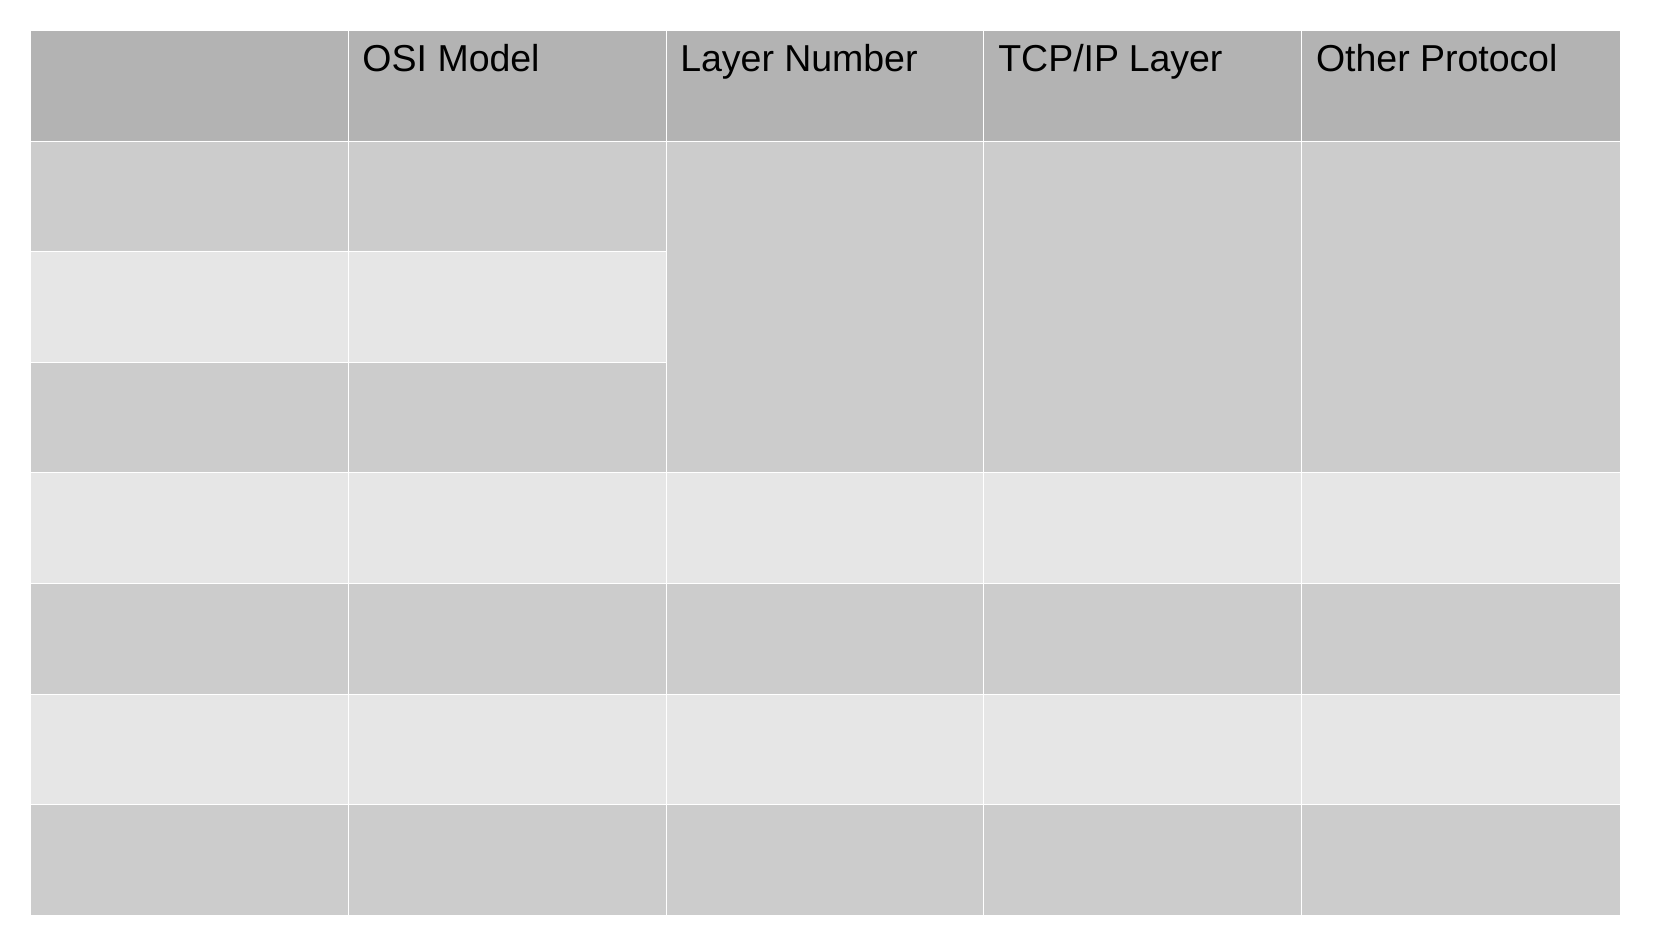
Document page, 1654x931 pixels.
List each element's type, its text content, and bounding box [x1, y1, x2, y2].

table_header [31, 31, 348, 141]
table_cell [667, 473, 983, 583]
table_cell [984, 584, 1301, 694]
table_cell [31, 695, 348, 804]
table_cell [1302, 584, 1620, 694]
table_cell [667, 695, 983, 804]
table_header Other Protocol [1302, 31, 1620, 141]
table_cell [31, 805, 348, 915]
table_cell [349, 695, 666, 804]
table_header TCP/IP Layer [984, 31, 1301, 141]
table_cell [349, 252, 666, 362]
table_cell [984, 473, 1301, 583]
table_cell [1302, 805, 1620, 915]
table_cell [1302, 695, 1620, 804]
table_cell [349, 584, 666, 694]
table_cell [31, 473, 348, 583]
table_cell [349, 363, 666, 472]
table_cell [984, 805, 1301, 915]
table_cell [984, 142, 1301, 472]
table_cell [1302, 142, 1620, 472]
table_cell [667, 805, 983, 915]
table_cell [31, 584, 348, 694]
table_header Layer Number [667, 31, 983, 141]
table_cell [349, 142, 666, 251]
table_cell [31, 363, 348, 472]
table_cell [349, 805, 666, 915]
table_cell [1302, 473, 1620, 583]
table_cell [667, 584, 983, 694]
table_cell [984, 695, 1301, 804]
table_cell [349, 473, 666, 583]
table_cell [31, 142, 348, 251]
table_cell [667, 142, 983, 472]
table_cell [31, 252, 348, 362]
table_header OSI Model [349, 31, 666, 141]
